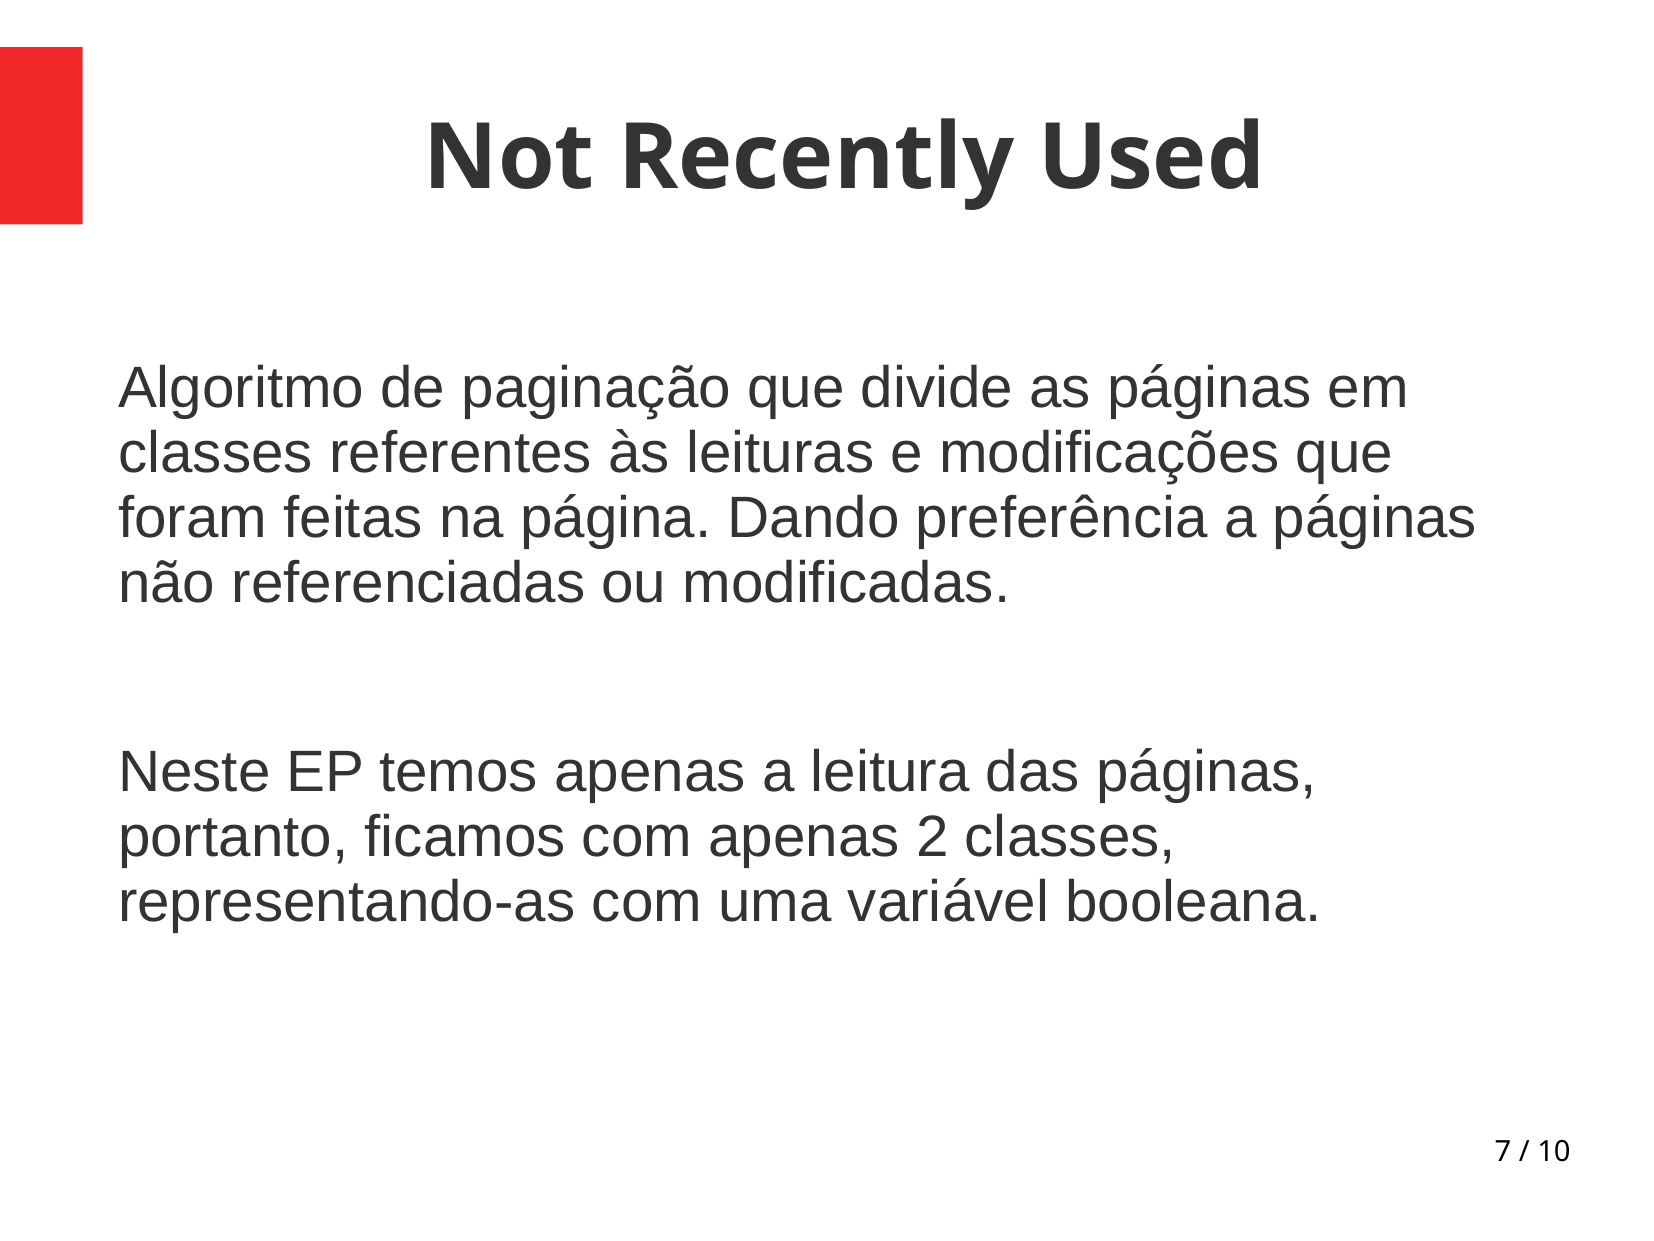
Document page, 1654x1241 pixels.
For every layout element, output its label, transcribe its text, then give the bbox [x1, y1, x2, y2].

title Not Recently Used [118, 49, 1571, 257]
list Algoritmo de paginação que divide as páginas em classes referentes às leituras e modificações que foram feitas na página. Dando preferência a páginas não referenciadas ou modificadas. Neste EP temos apenas a leitura das páginas, portanto, ficamos com apenas 2 classes, representando-as com uma variável booleana. [118, 354, 1536, 1074]
